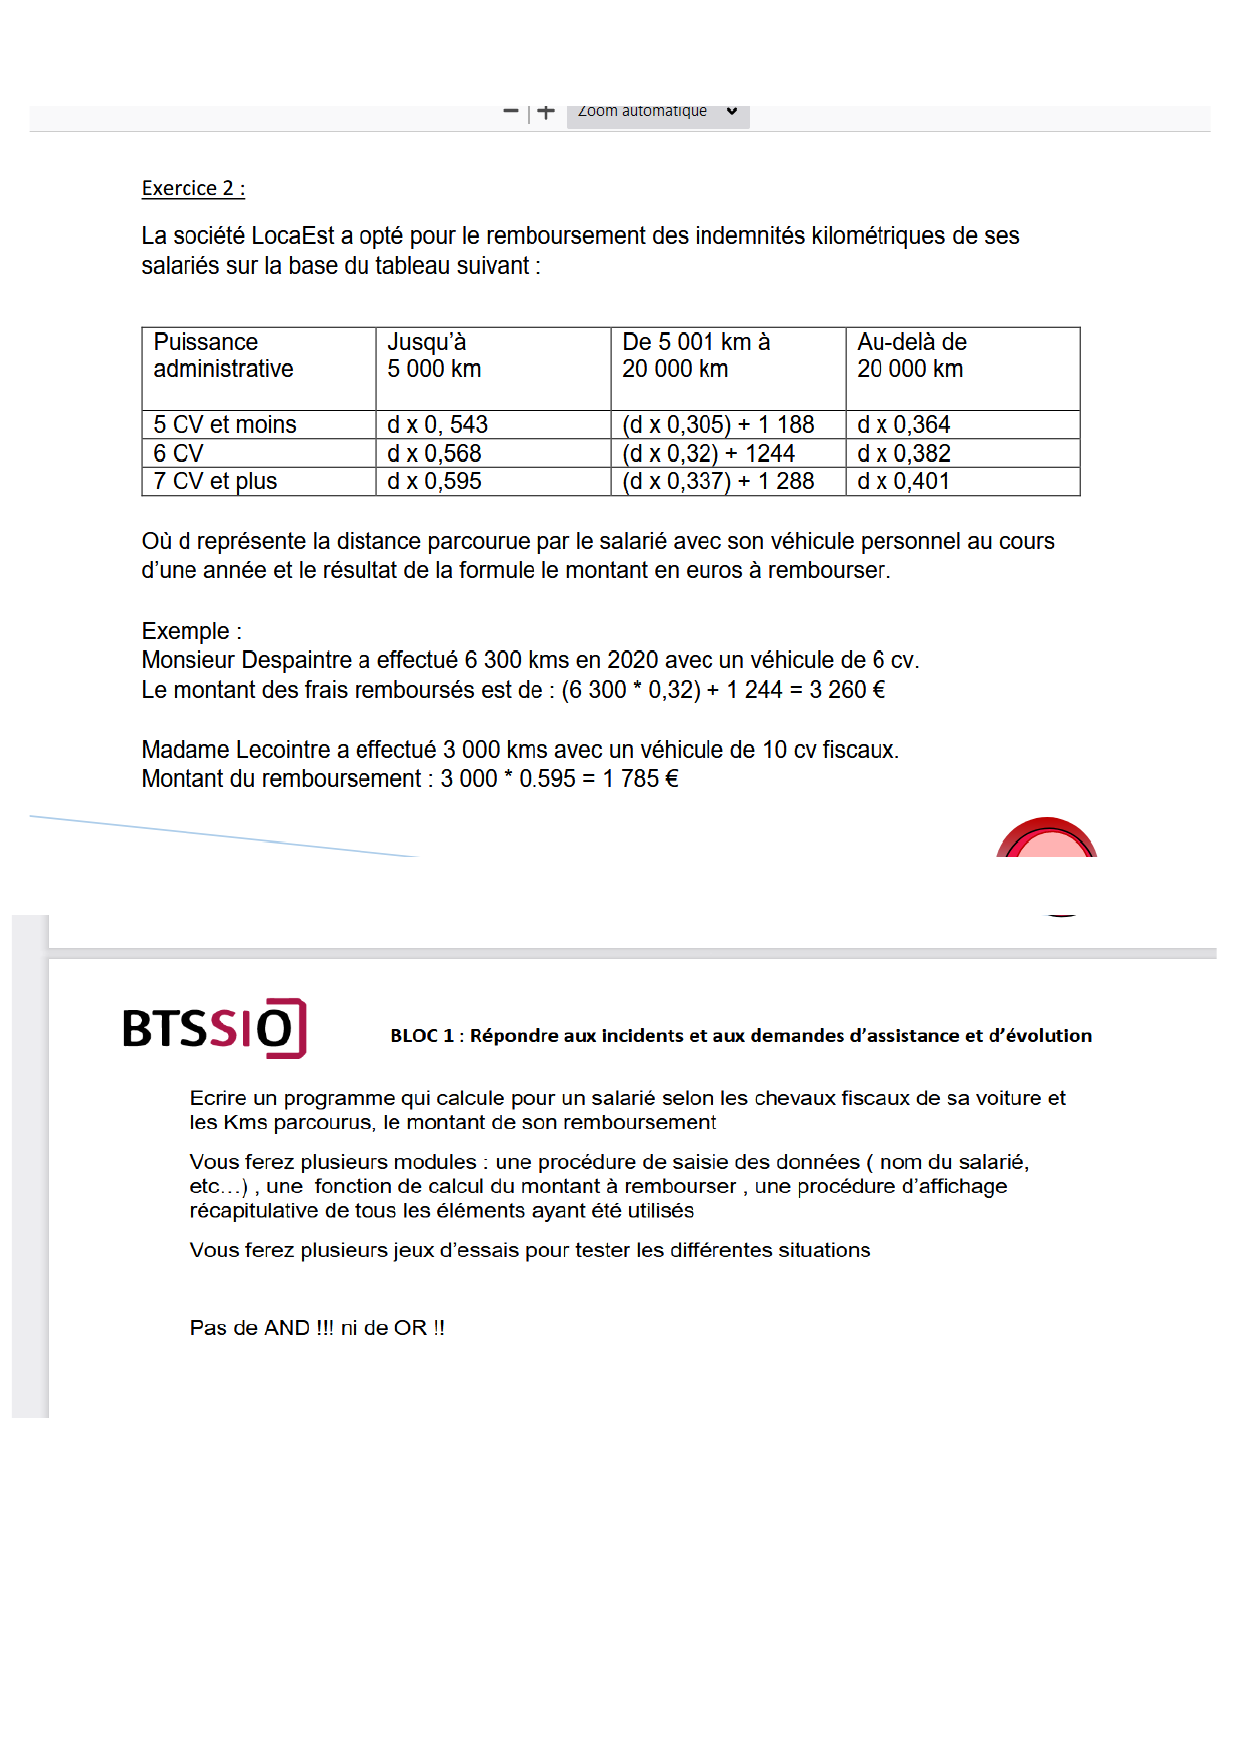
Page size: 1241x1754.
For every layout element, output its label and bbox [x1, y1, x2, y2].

picture [29, 106, 1211, 857]
picture [11, 915, 1217, 1418]
